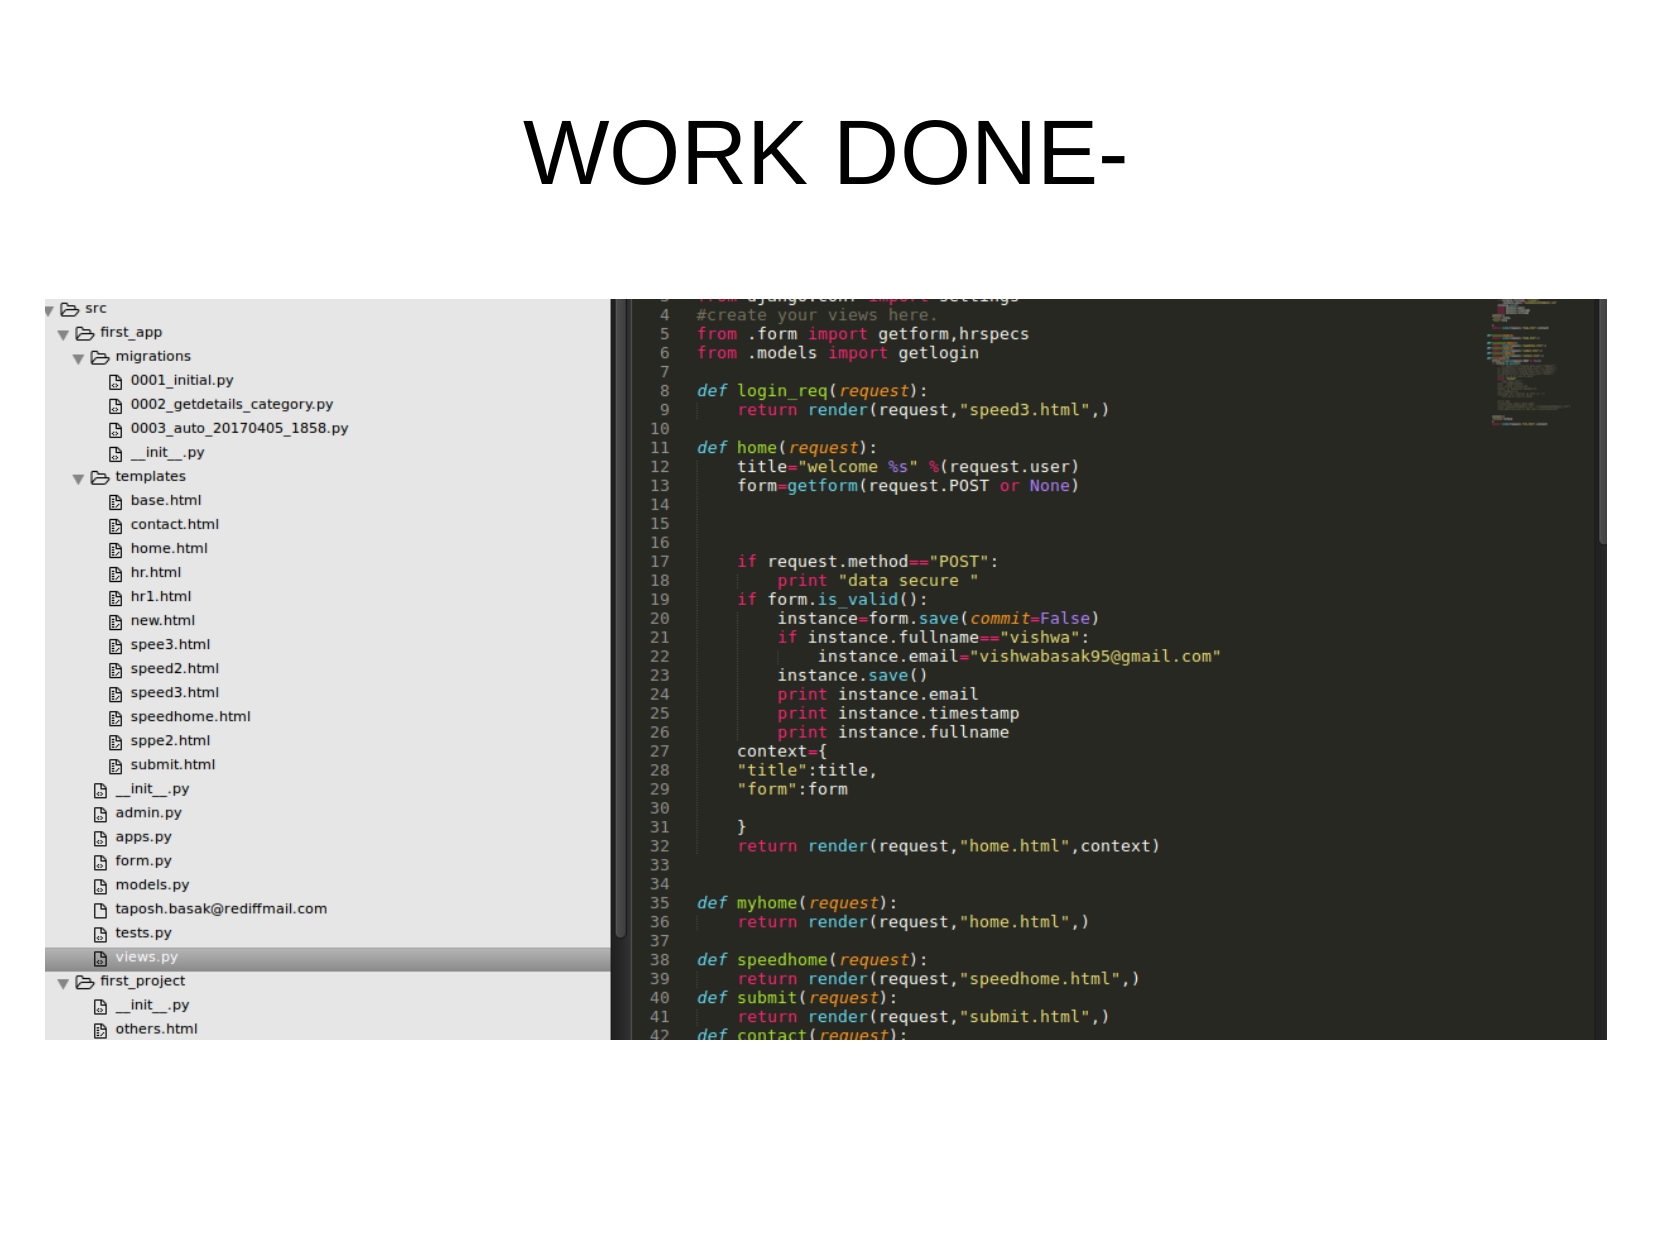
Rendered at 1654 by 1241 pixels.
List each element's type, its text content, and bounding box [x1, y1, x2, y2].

title WORK DONE- [82, 49, 1571, 257]
picture [45, 299, 1607, 1040]
